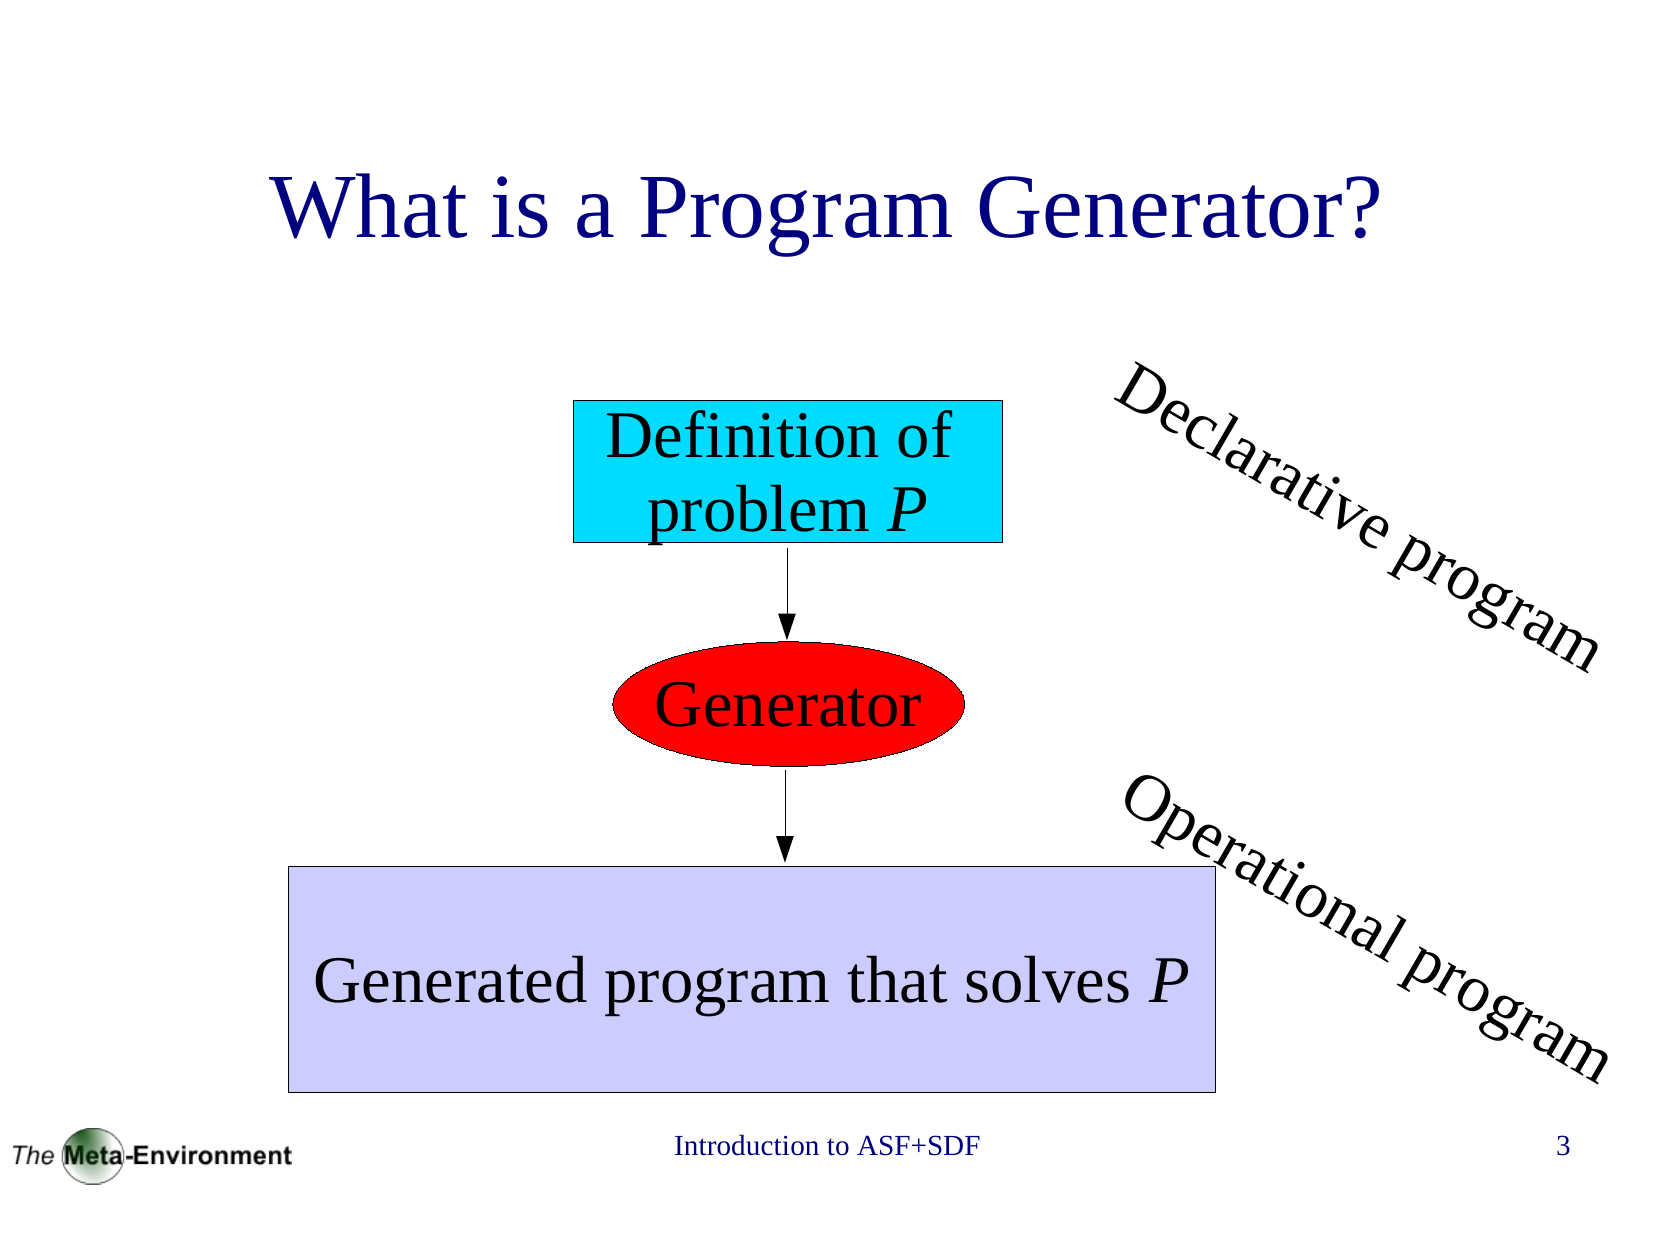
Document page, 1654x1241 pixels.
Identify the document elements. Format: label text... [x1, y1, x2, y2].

title What is a Program Generator? [121, 102, 1534, 311]
text_box Generator [612, 641, 965, 767]
text_box Generated program that solves P [288, 866, 1216, 1093]
text_box Operational program [1092, 740, 1646, 1114]
text_box Definition of problem P [573, 400, 1003, 543]
text_box Declarative program [1088, 332, 1636, 702]
picture [13, 1128, 292, 1185]
